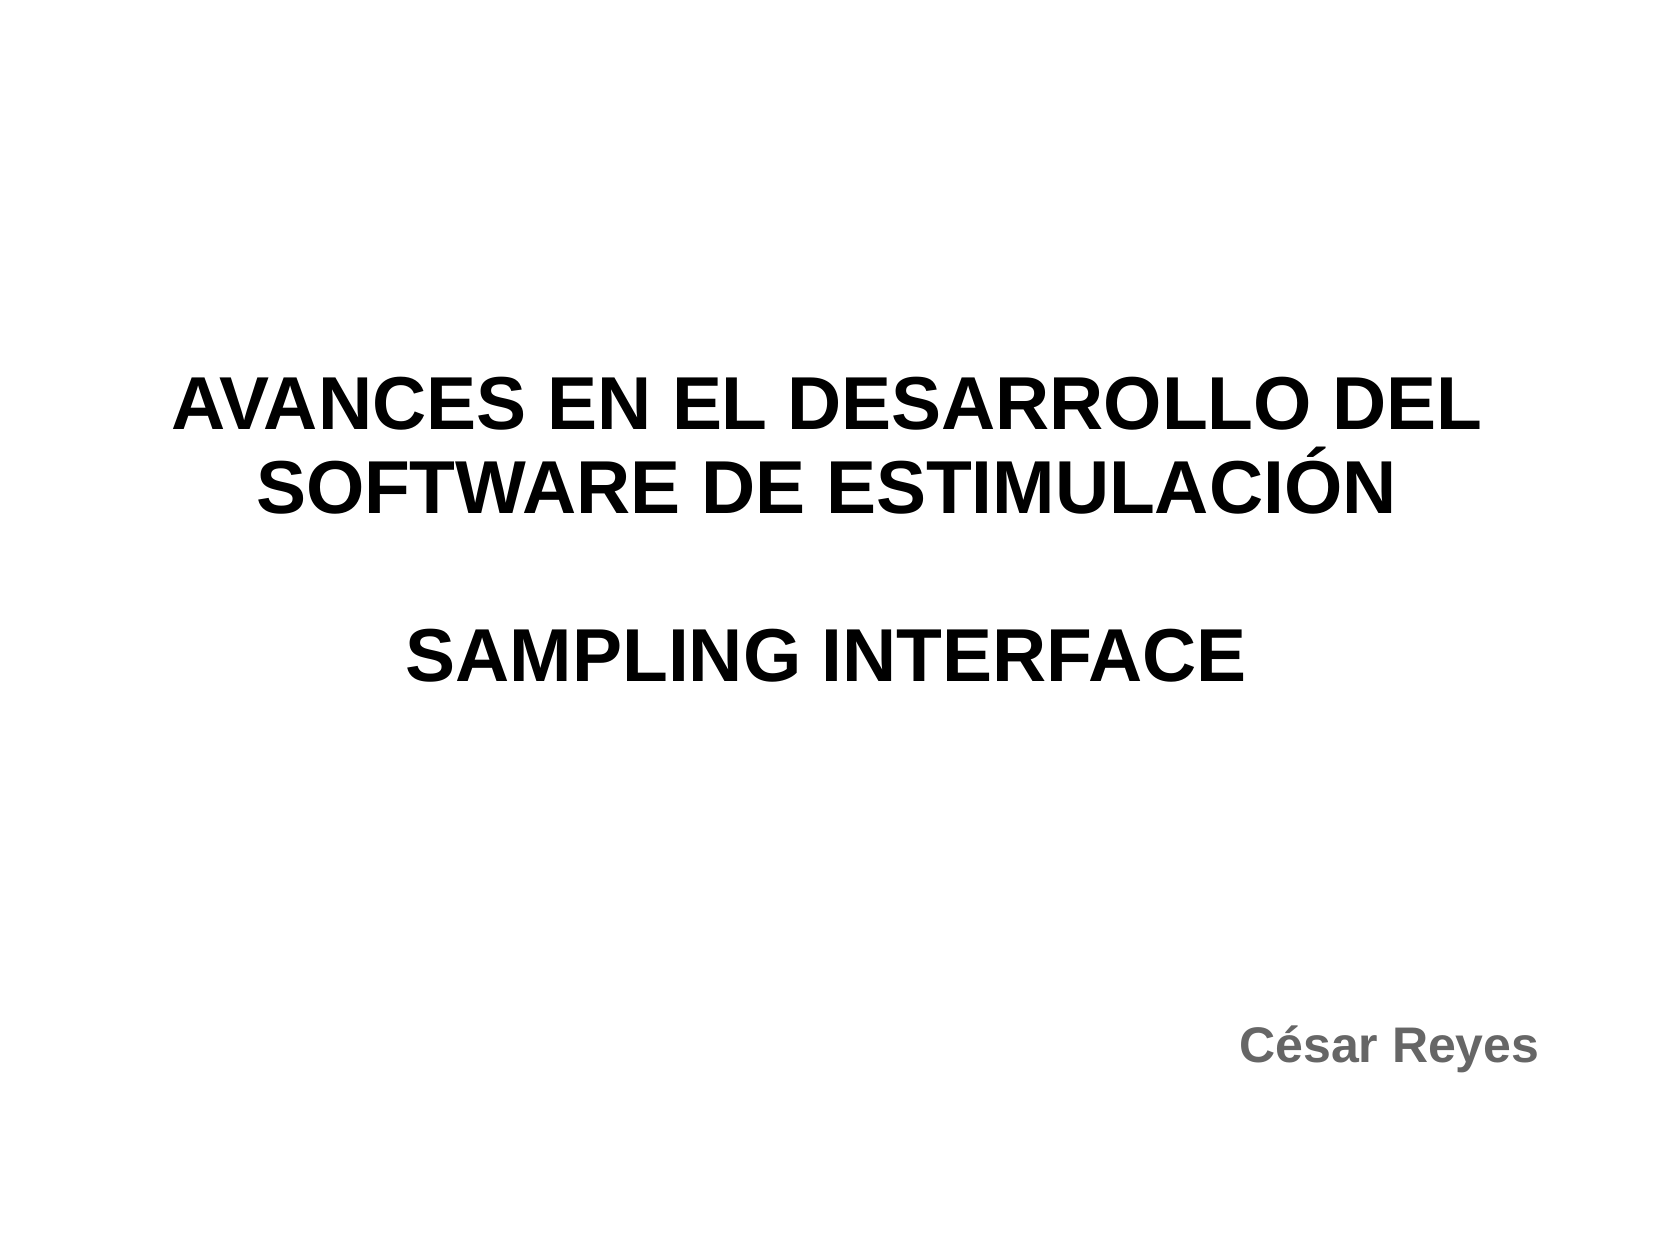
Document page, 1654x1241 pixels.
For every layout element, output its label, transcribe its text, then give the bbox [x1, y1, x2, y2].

subtitle AVANCES EN EL DESARROLLO DEL SOFTWARE DE ESTIMULACIÓN SAMPLING INTERFACE [82, 49, 1571, 1010]
text_box César Reyes [761, 1009, 1554, 1137]
